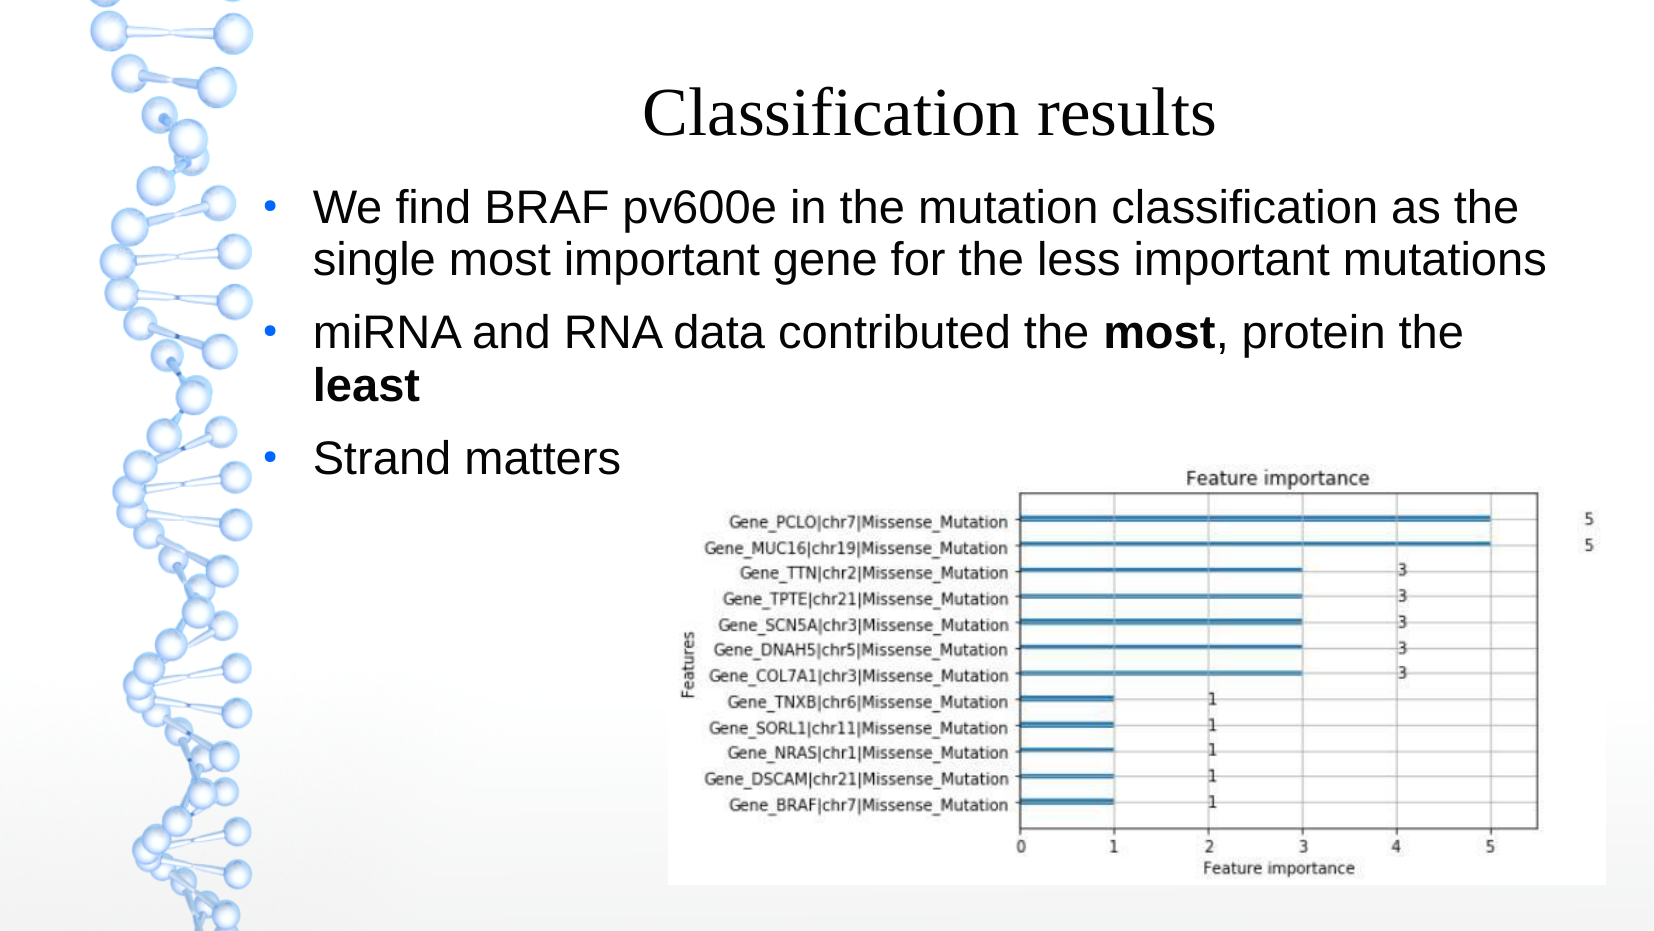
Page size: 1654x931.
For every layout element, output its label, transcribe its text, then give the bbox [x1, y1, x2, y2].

title Classification results [265, 35, 1595, 189]
list We find BRAF pv600e in the mutation classification as the single most important gene for the less important mutations miRNA and RNA data contributed the most, protein the least Strand matters [246, 180, 1561, 586]
picture [0, 0, 1654, 931]
